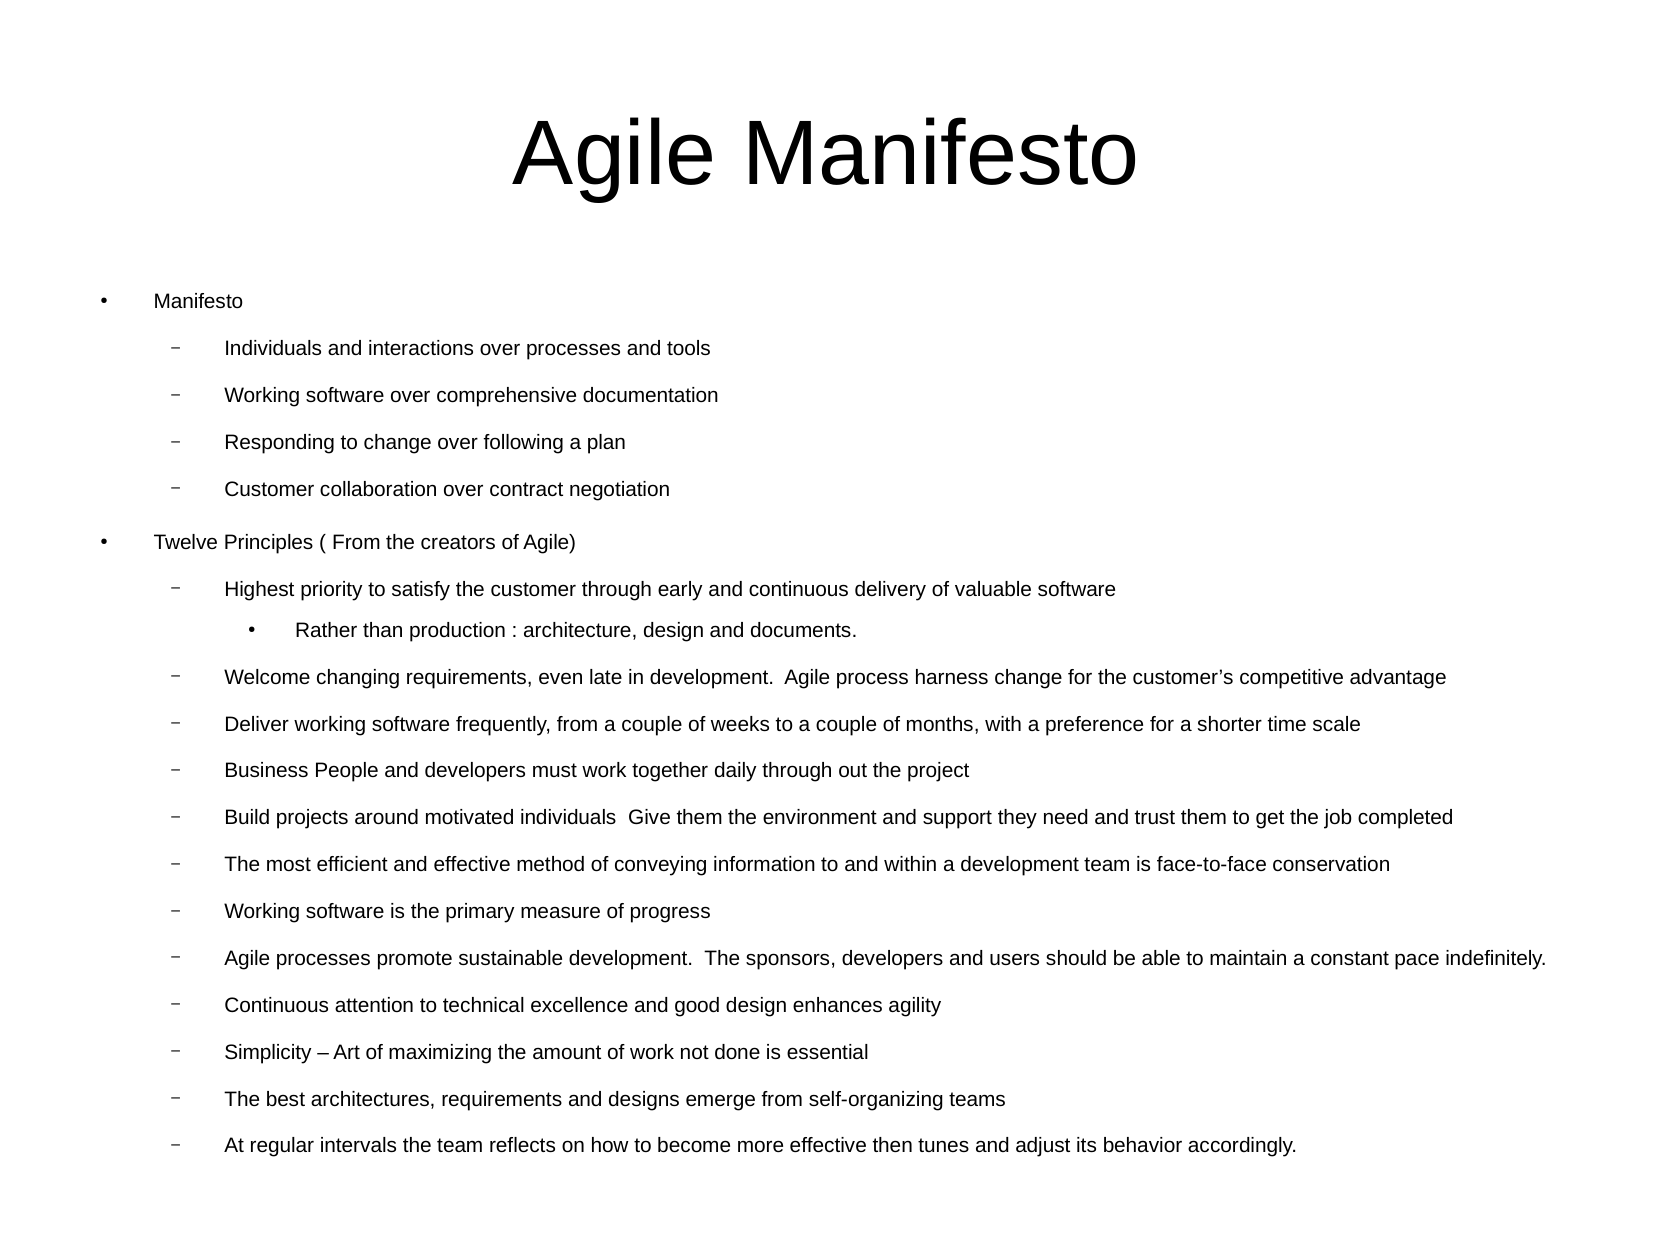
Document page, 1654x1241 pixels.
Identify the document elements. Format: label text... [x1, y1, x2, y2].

list Manifesto Individuals and interactions over processes and tools Working software over comprehensive documentation Responding to change over following a plan Customer collaboration over contract negotiation Twelve Principles ( From the creators of Agile) Highest priority to satisfy the customer through early and continuous delivery of valuable software Rather than production : architecture, design and documents. Welcome changing requirements, even late in development. Agile process harness change for the customer’s competitive advantage Deliver working software frequently, from a couple of weeks to a couple of months, with a preference for a shorter time scale Business People and developers must work together daily through out the project Build projects around motivated individuals Give them the environment and support they need and trust them to get the job completed The most efficient and effective method of conveying information to and within a development team is face-to-face conservation Working software is the primary measure of progress Agile processes promote sustainable development. The sponsors, developers and users should be able to maintain a constant pace indefinitely. Continuous attention to technical excellence and good design enhances agility Simplicity – Art of maximizing the amount of work not done is essential The best architectures, requirements and designs emerge from self-organizing teams At regular intervals the team reflects on how to become more effective then tunes and adjust its behavior accordingly. [82, 290, 1571, 1201]
title Agile Manifesto [82, 49, 1571, 257]
